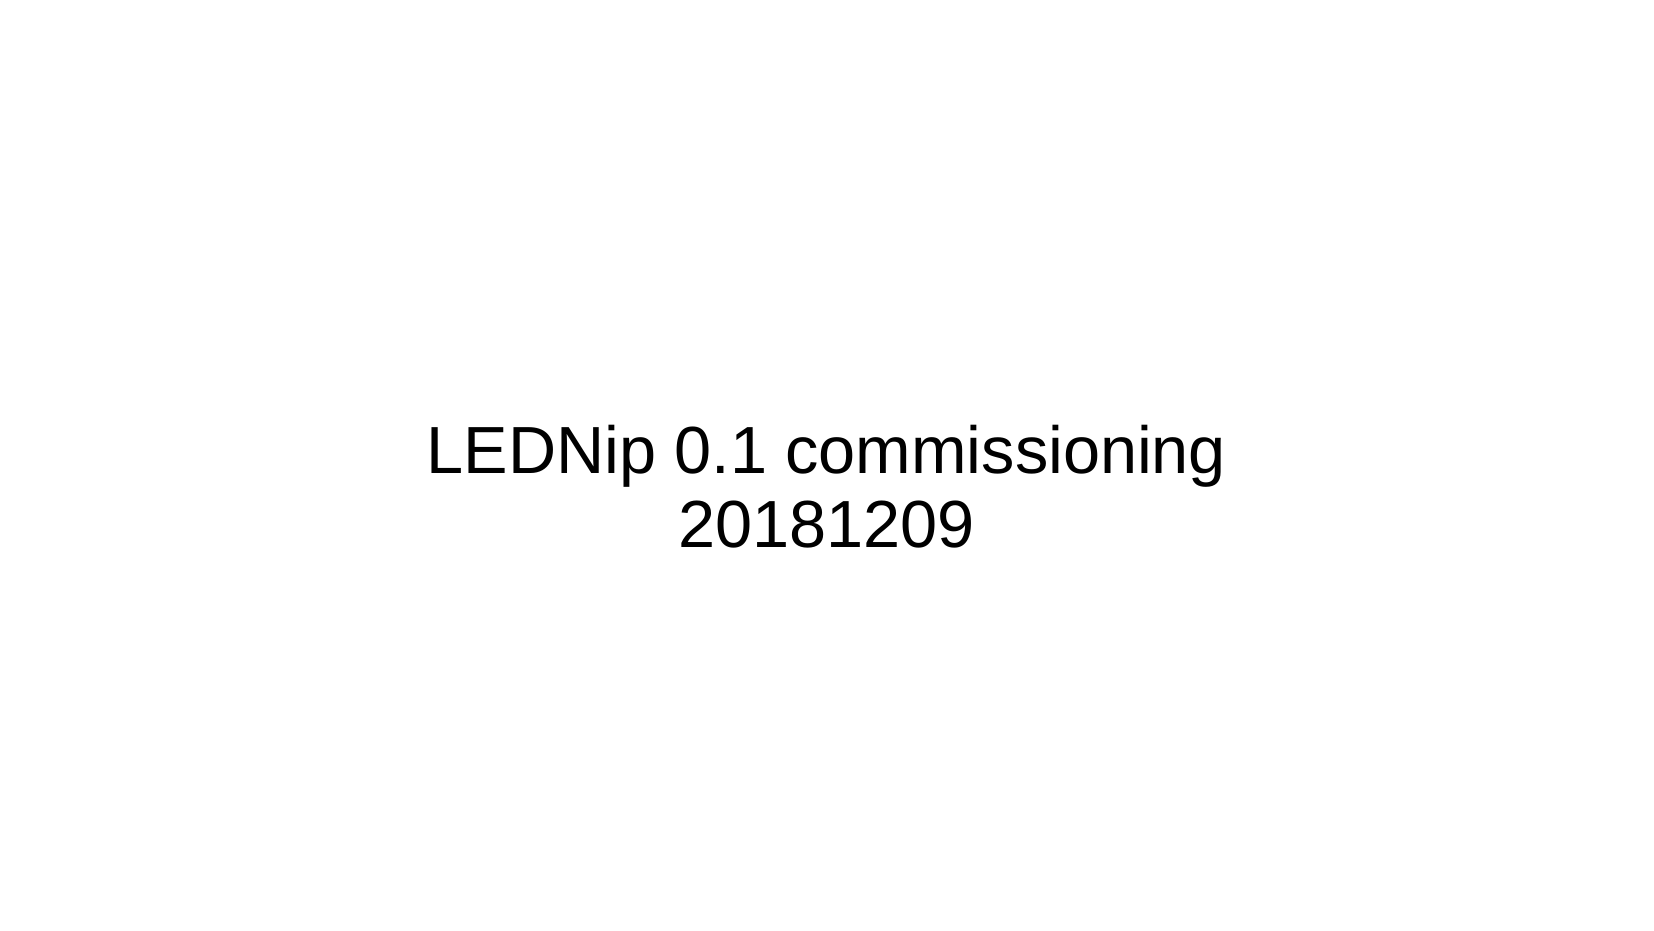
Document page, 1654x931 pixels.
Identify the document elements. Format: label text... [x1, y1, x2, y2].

subtitle LEDNip 0.1 commissioning 20181209 [82, 217, 1571, 758]
